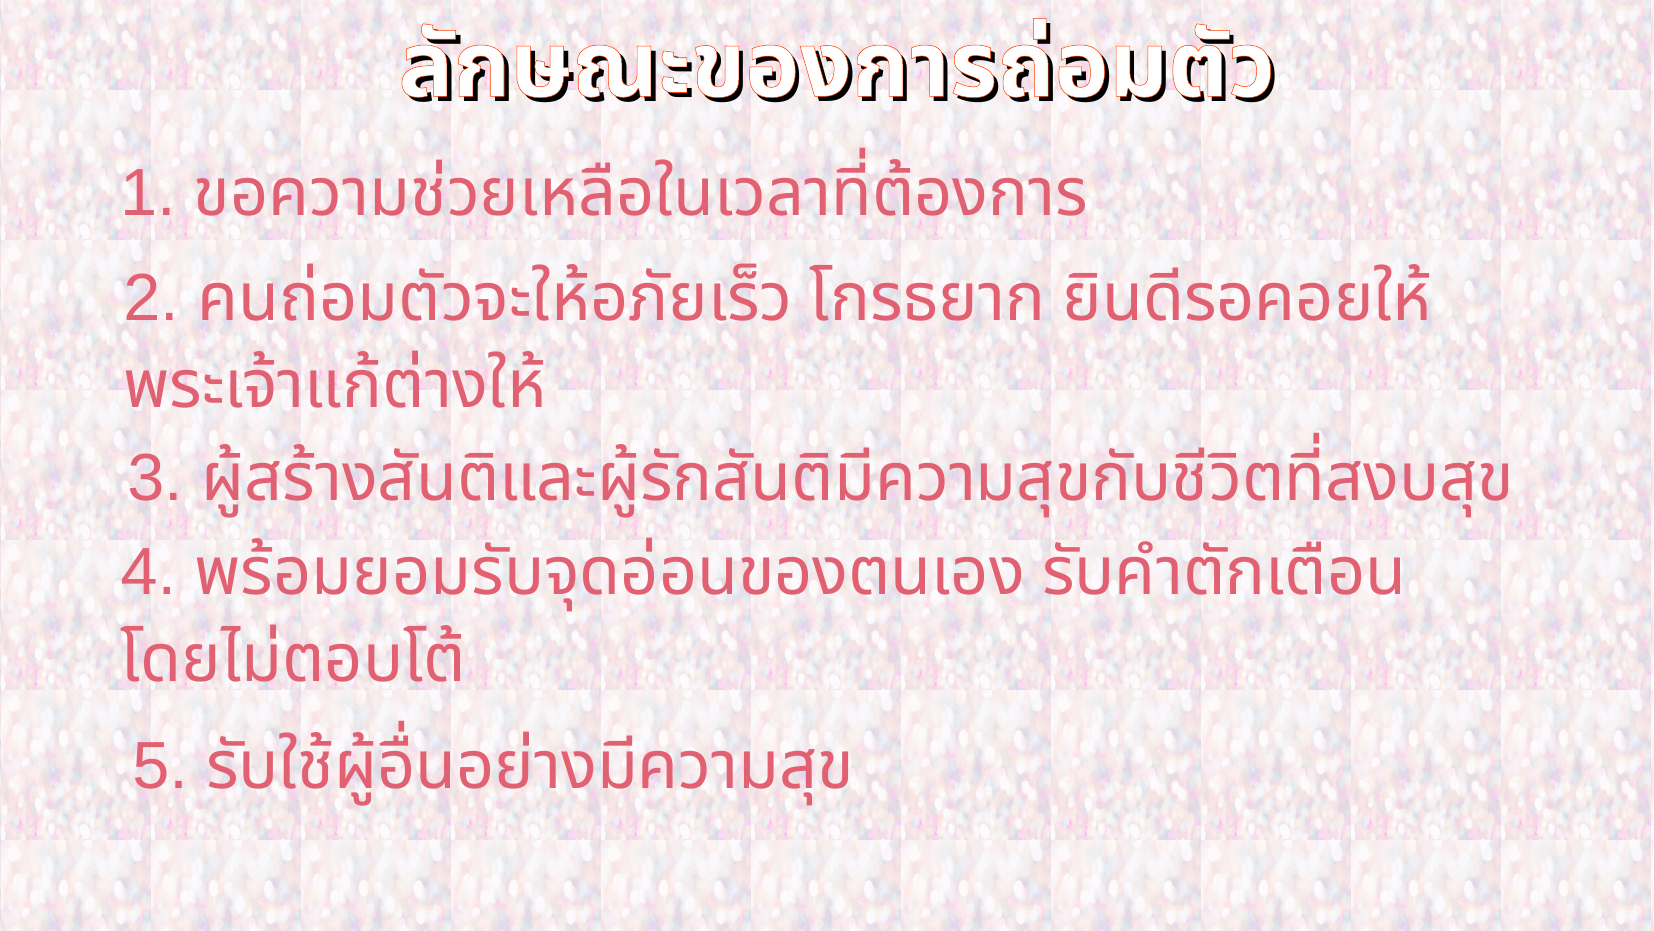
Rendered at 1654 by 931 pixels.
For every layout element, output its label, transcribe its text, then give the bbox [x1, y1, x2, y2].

text_box 1. ขอความช่วยเหลือในเวลาที่ต้องการ [105, 147, 1155, 252]
text_box 3. ผู้สร้างสันติและผู้รักสันติมีความสุขกับชีวิตที่สงบสุข [112, 432, 1558, 537]
picture [0, 0, 1654, 931]
text_box ลักษณะของการถ่อมตัว [362, 9, 1312, 139]
text_box 2. คนถ่อมตัวจะให้อภัยเร็ว โกรธยาก ยินดีรอคอยให้พระเจ้าแก้ต่างให้ [108, 252, 1497, 446]
text_box 4. พร้อมยอมรับจุดอ่อนของตนเอง รับคำตักเตือน โดยไม่ตอบโต้ [105, 526, 1501, 720]
text_box 5. รับใช้ผู้อื่นอย่างมีความสุข [117, 720, 1512, 900]
